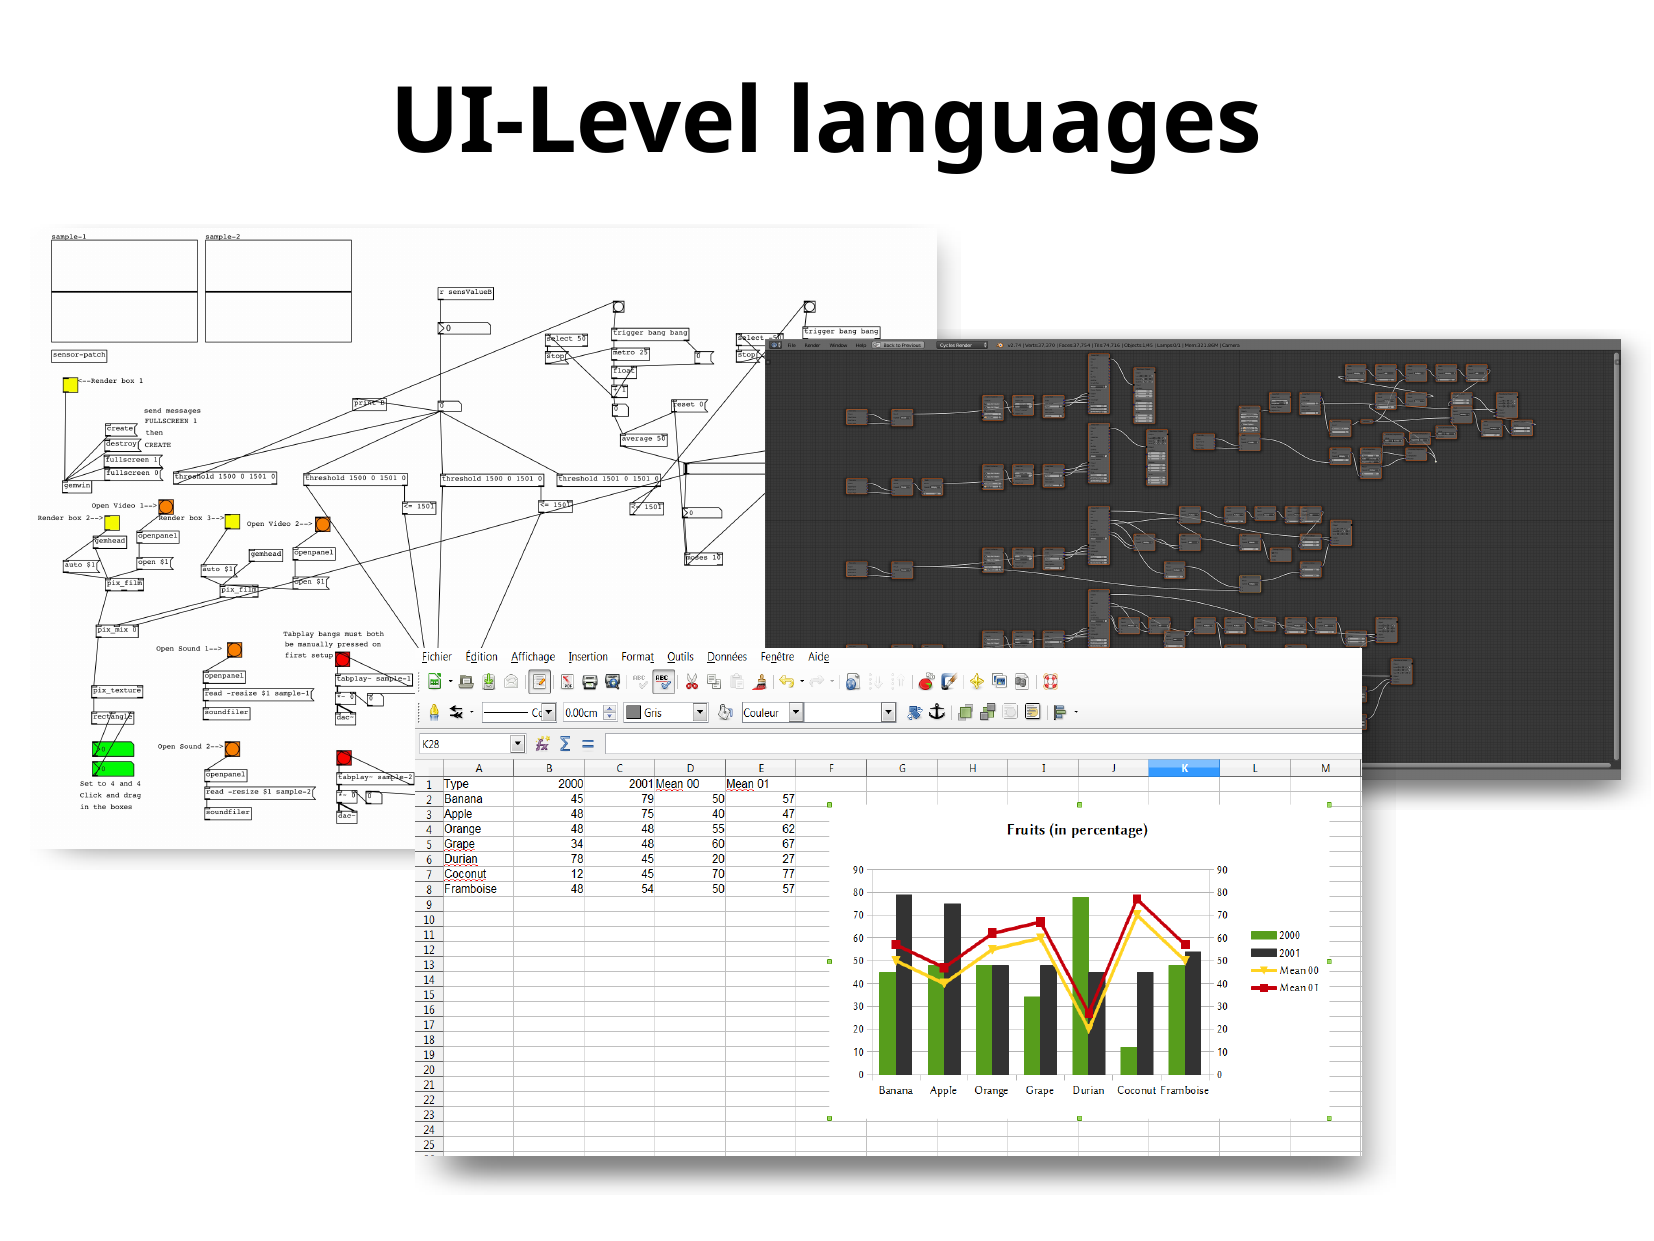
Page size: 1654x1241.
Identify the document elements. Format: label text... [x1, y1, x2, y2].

title UI-Level languages [82, 13, 1571, 222]
picture [30, 224, 1651, 1195]
